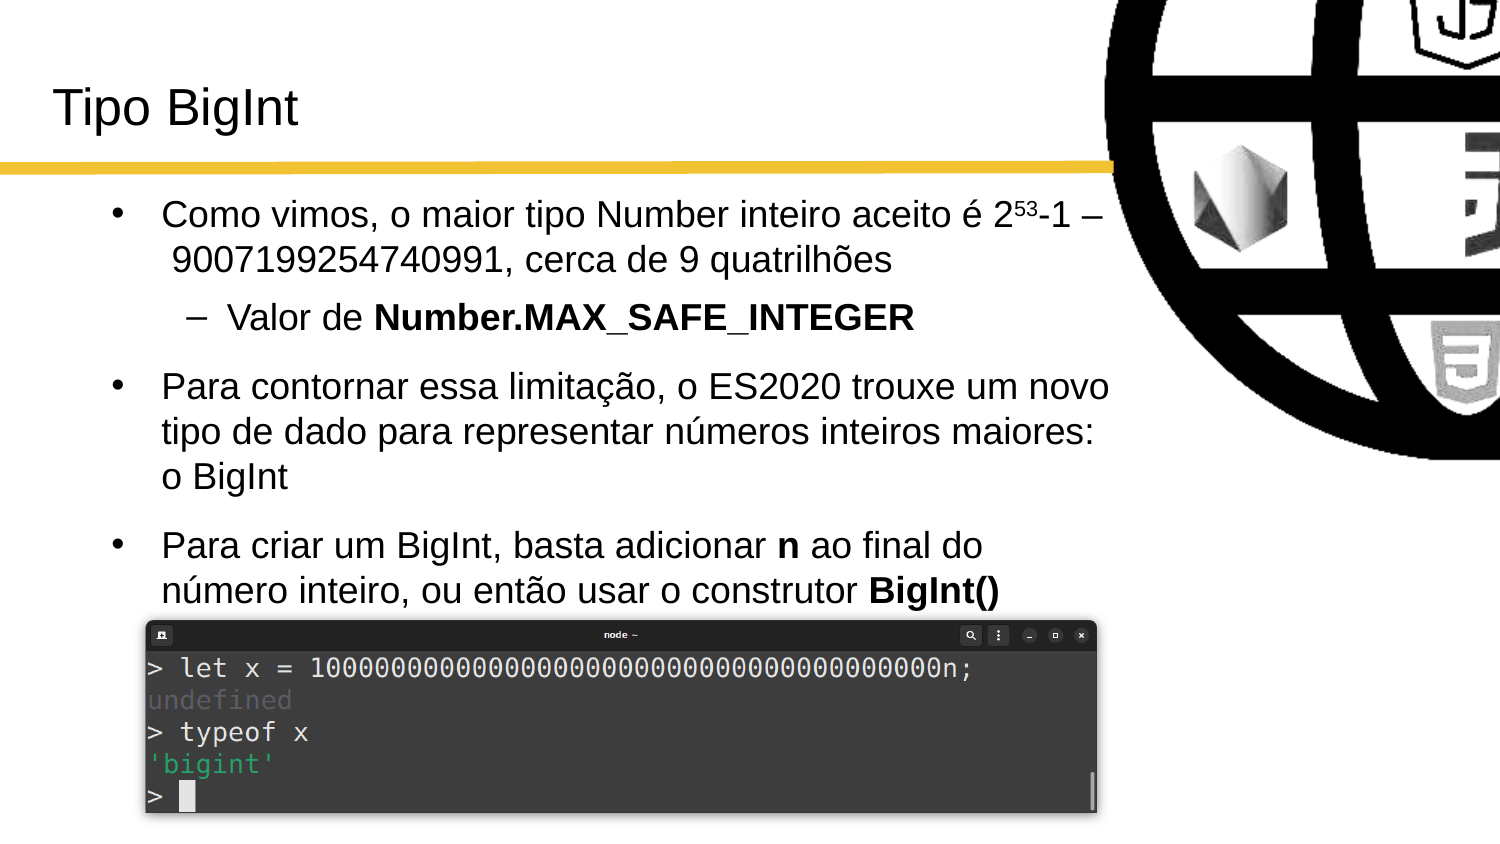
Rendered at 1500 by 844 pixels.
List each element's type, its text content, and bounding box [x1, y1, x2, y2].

text_box Tipo BigInt [37, 33, 1463, 175]
text_box Como vimos, o maior tipo Number inteiro aceito é 253-1 – 9007199254740991, cerca de 9 quatrilhões Valor de Number.MAX_SAFE_INTEGER Para contornar essa limitação, o ES2020 trouxe um novo tipo de dado para representar números inteiros maiores: o BigInt Para criar um BigInt, basta adicionar n ao final do número inteiro, ou então usar o construtor BigInt() [89, 182, 1126, 790]
picture [129, 605, 1113, 831]
picture [1078, 0, 1500, 532]
